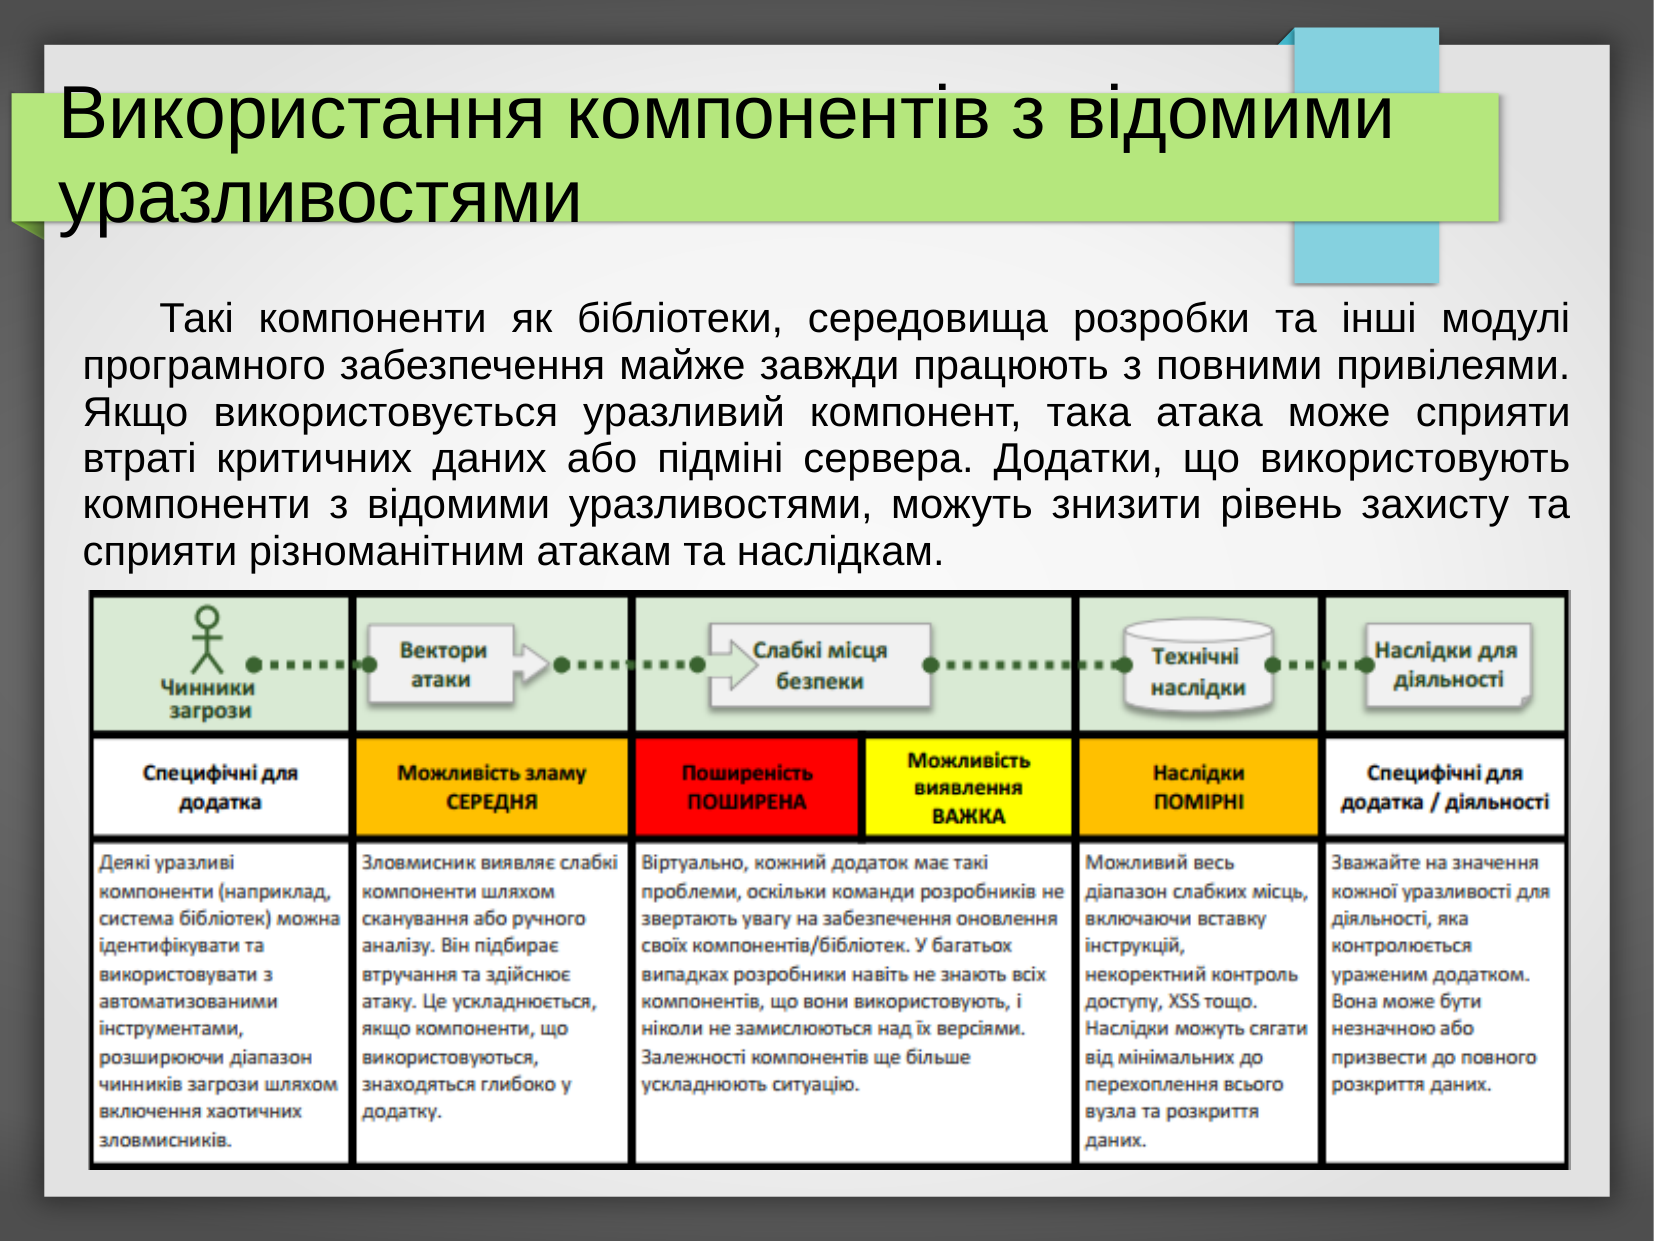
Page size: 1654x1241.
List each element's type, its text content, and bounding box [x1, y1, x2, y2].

list Такі компоненти як бібліотеки, середовища розробки та інші модулі програмного забезпечення майже завжди працюють з повними привілеями. Якщо використовується уразливий компонент, така атака може сприяти втраті критичних даних або підміні сервера. Додатки, що використовують компоненти з відомими уразливостями, можуть знизити рівень захисту та сприяти різноманітним атакам та наслідкам. [82, 295, 1571, 1015]
picture [0, 0, 1654, 1241]
title Використання компонентів з відомими уразливостями [59, 70, 1489, 239]
